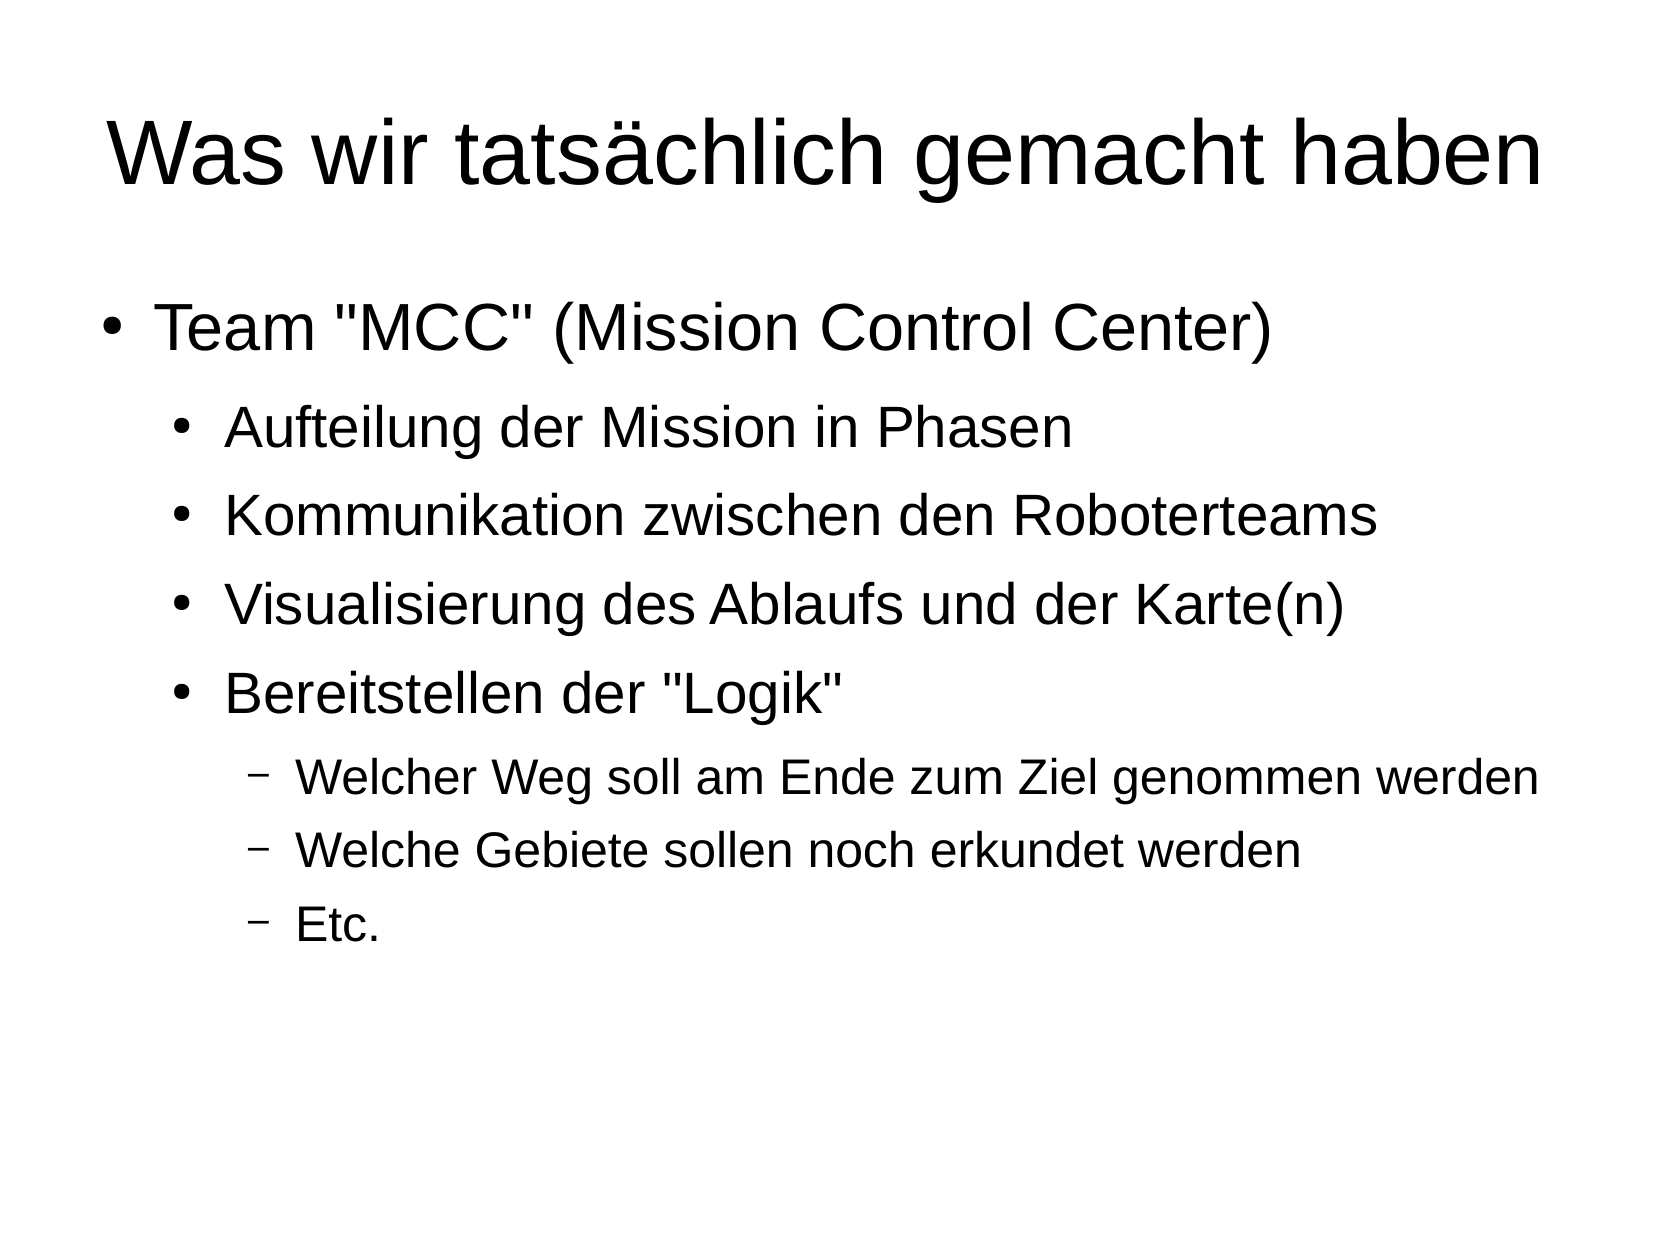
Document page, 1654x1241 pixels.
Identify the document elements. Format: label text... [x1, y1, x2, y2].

list Team "MCC" (Mission Control Center) Aufteilung der Mission in Phasen Kommunikation zwischen den Roboterteams Visualisierung des Ablaufs und der Karte(n) Bereitstellen der "Logik" Welcher Weg soll am Ende zum Ziel genommen werden Welche Gebiete sollen noch erkundet werden Etc. [82, 290, 1571, 1109]
title Was wir tatsächlich gemacht haben [82, 49, 1571, 257]
